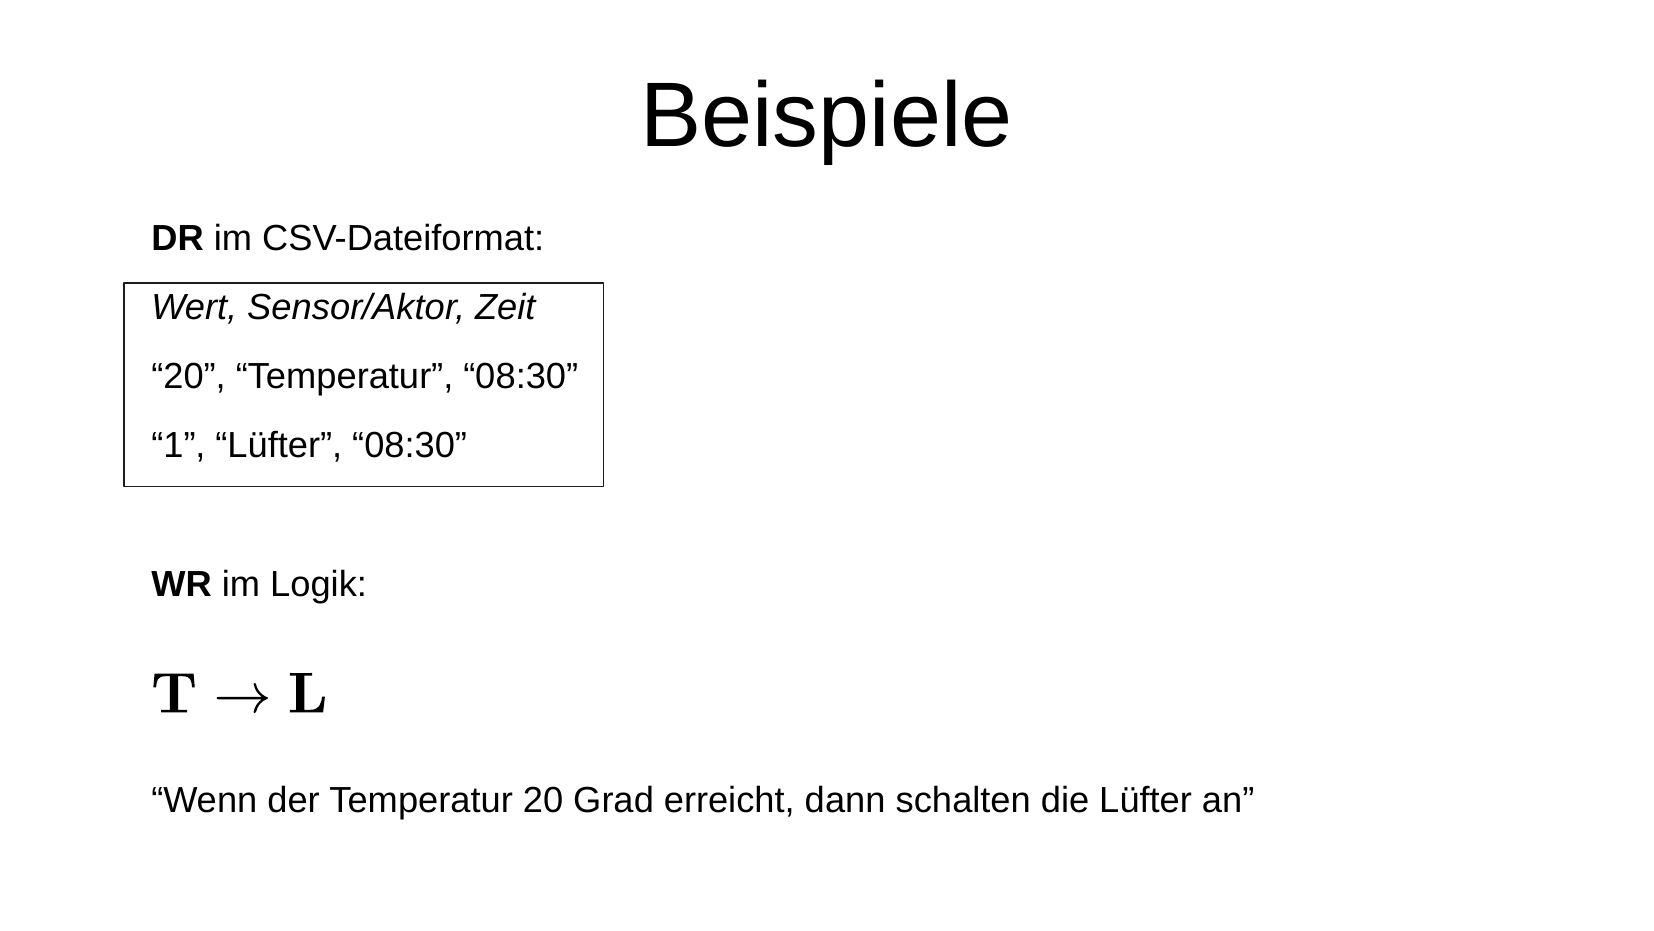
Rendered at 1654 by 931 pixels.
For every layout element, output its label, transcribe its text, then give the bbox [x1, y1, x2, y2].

list DR im CSV-Dateiformat: Wert, Sensor/Aktor, Zeit “20”, “Temperatur”, “08:30” “1”, “Lüfter”, “08:30” WR im Logik: “Wenn der Temperatur 20 Grad erreicht, dann schalten die Lüfter an” [82, 217, 1571, 821]
title Beispiele [82, 37, 1571, 193]
text_box [153, 672, 325, 714]
